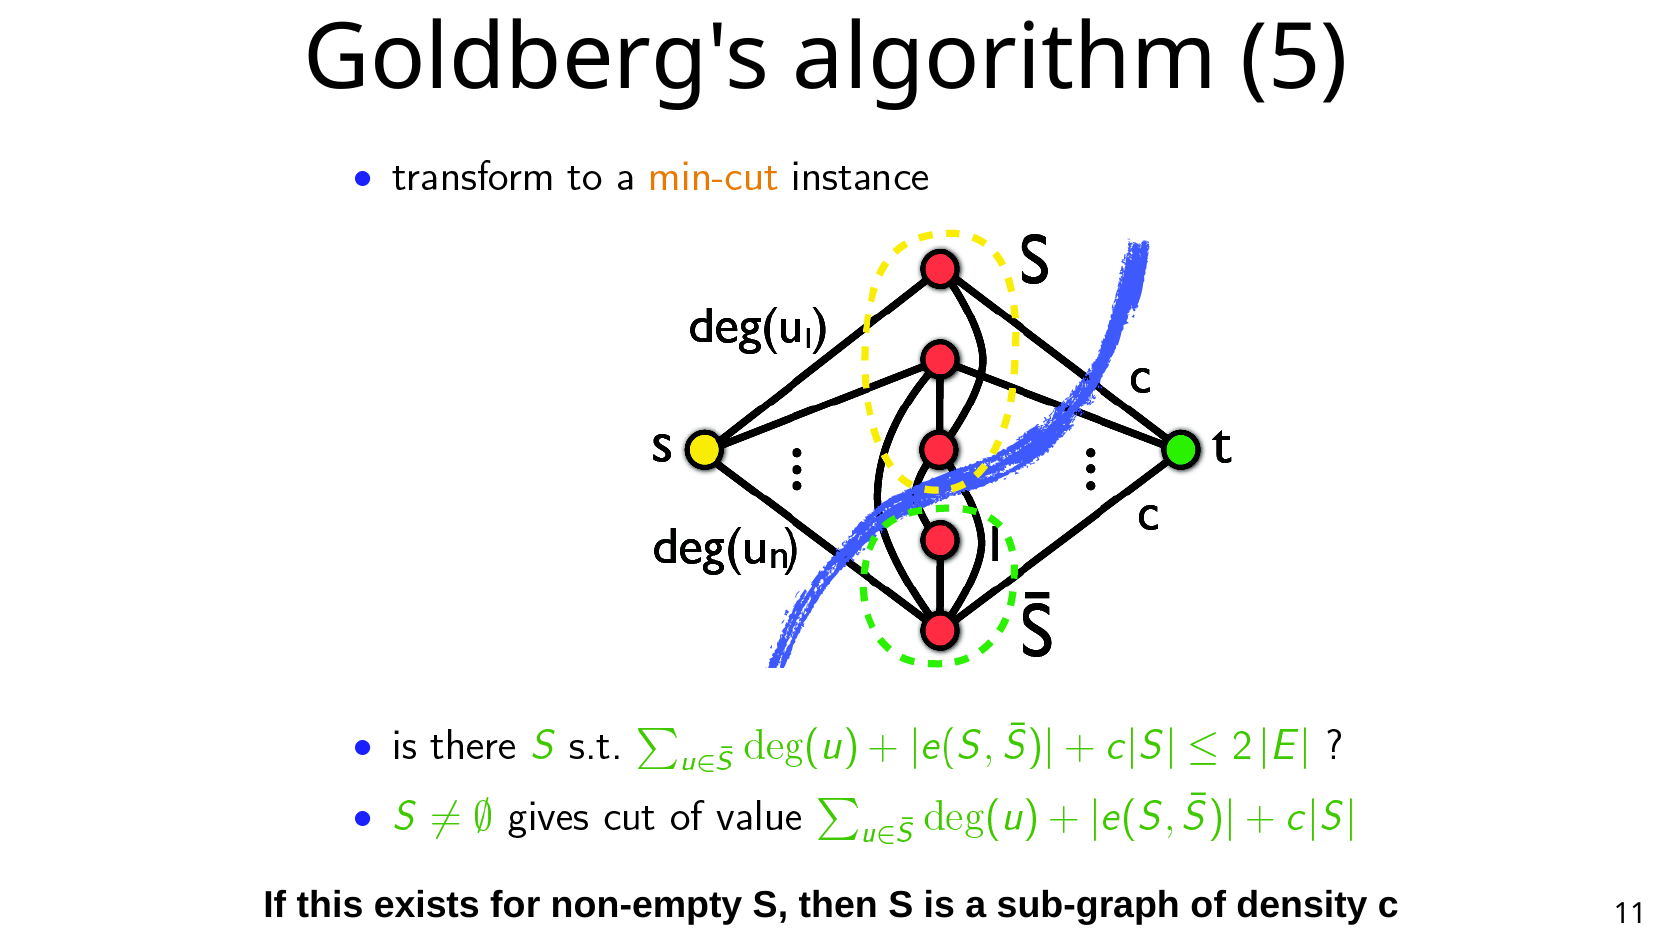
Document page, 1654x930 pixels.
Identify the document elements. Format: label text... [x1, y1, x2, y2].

picture [330, 134, 1409, 858]
text_box If this exists for non-empty S, then S is a sub-graph of density c [248, 875, 1509, 930]
title Goldberg's algorithm (5) [82, 1, 1571, 105]
